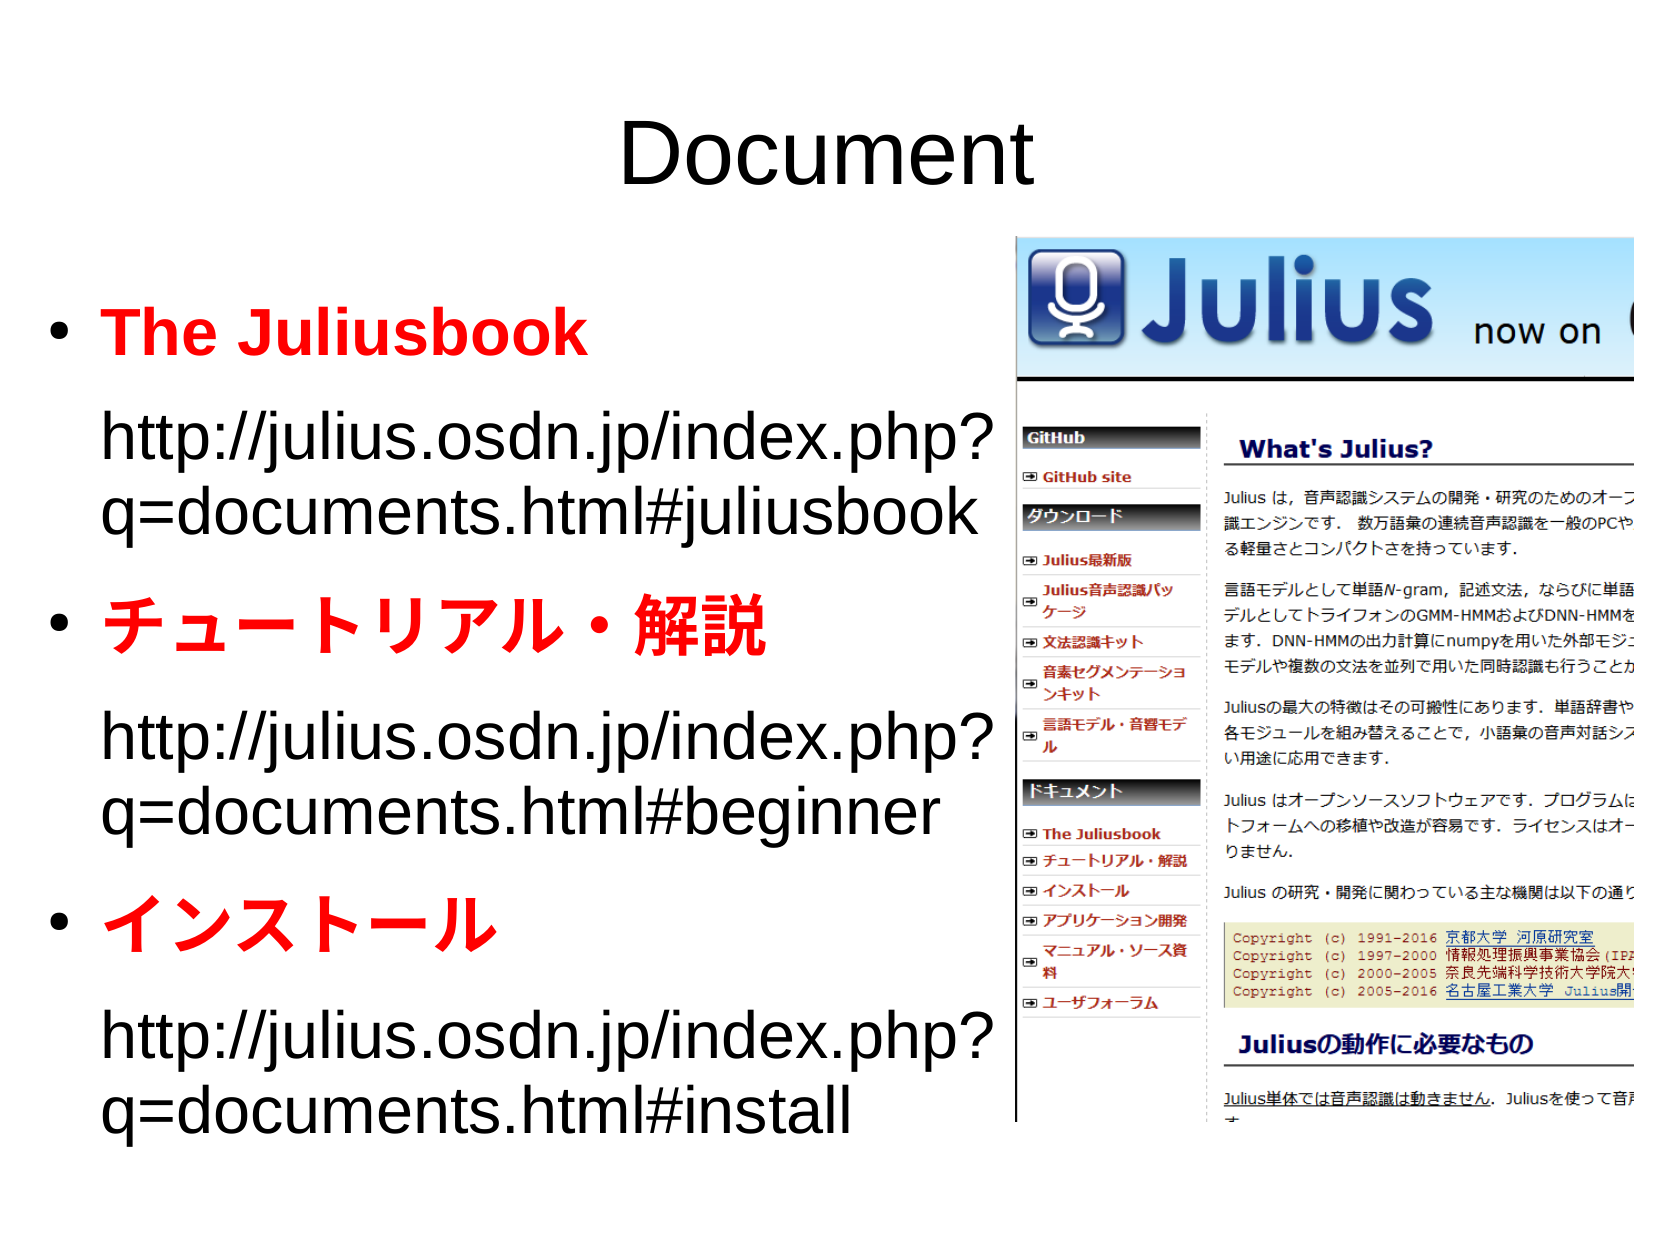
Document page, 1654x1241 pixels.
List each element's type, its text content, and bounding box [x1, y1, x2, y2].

title Document [82, 49, 1571, 257]
list The Juliusbook http://julius.osdn.jp/index.php?q=documents.html#juliusbook チュートリアル・解説 http://julius.osdn.jp/index.php?q=documents.html#beginner インストール http://julius.osdn.jp/index.php?q=documents.html#install [29, 295, 1625, 1145]
picture [1015, 236, 1634, 1123]
